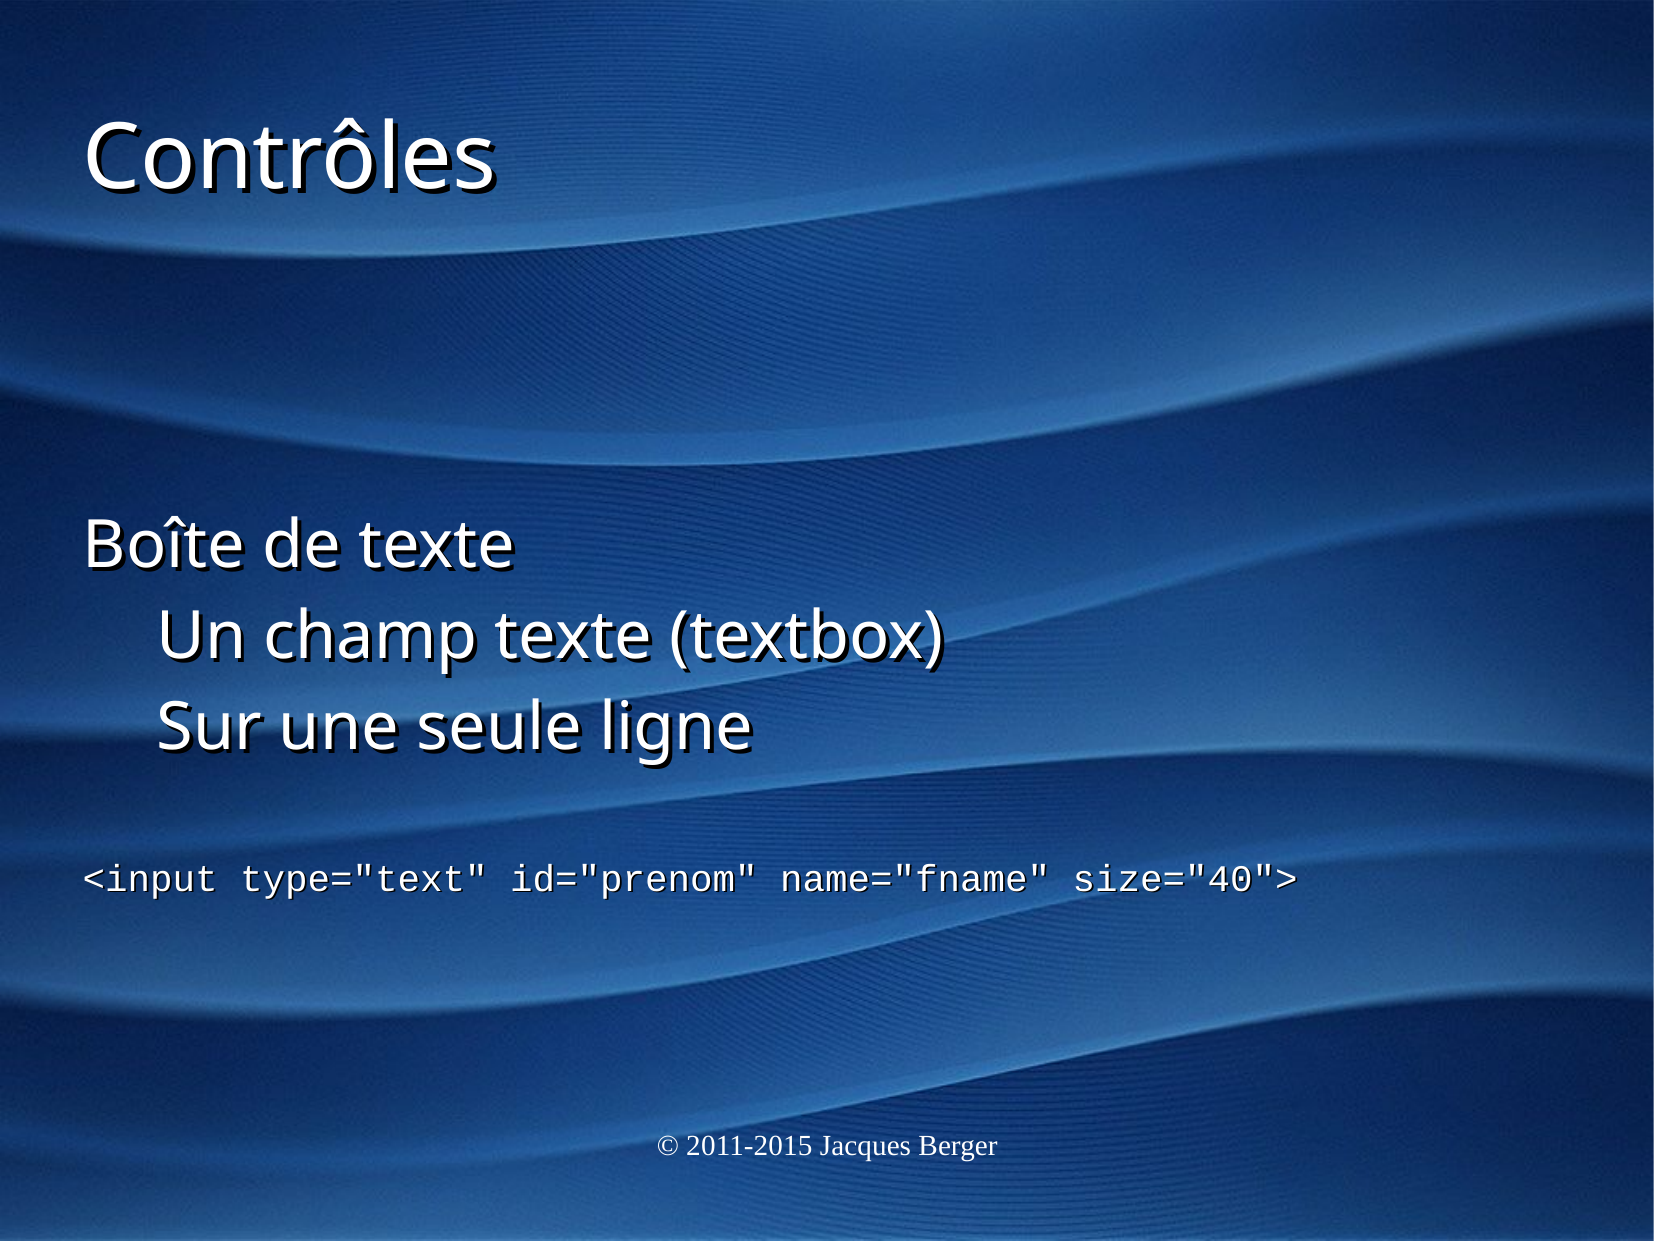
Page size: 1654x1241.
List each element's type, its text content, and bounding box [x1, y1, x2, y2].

title Contrôles [82, 56, 1571, 250]
subtitle Boîte de texte Un champ texte (textbox) Sur une seule ligne <input type="text" id="prenom" name="fname" size="40"> [82, 297, 1571, 1102]
picture [0, 0, 1654, 1241]
